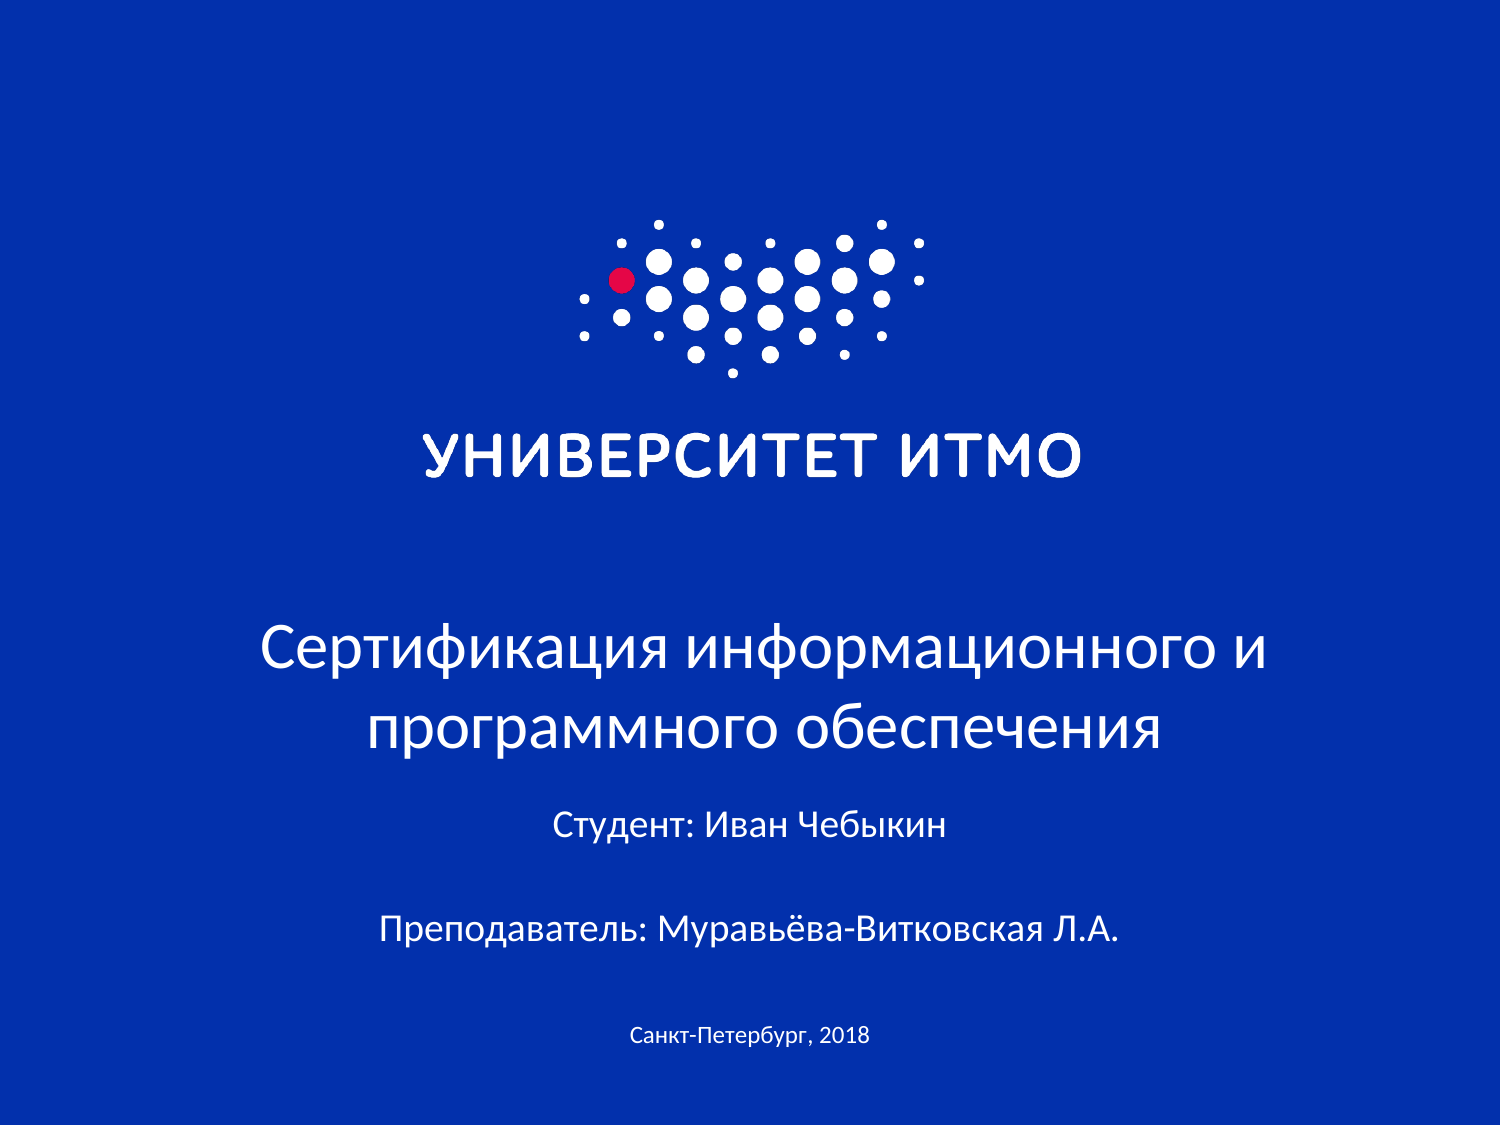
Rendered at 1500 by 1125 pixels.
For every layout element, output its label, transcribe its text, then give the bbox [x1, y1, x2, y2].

text_box Преподаватель: Муравьёва-Витковская Л.А. [225, 899, 1276, 1002]
picture [414, 209, 1086, 488]
text_box Сертификация информационного и программного обеспечения [240, 615, 1291, 770]
text_box Санкт-Петербург, 2018 [225, 1006, 1276, 1057]
text_box Студент: Иван Чебыкин [225, 795, 1276, 897]
